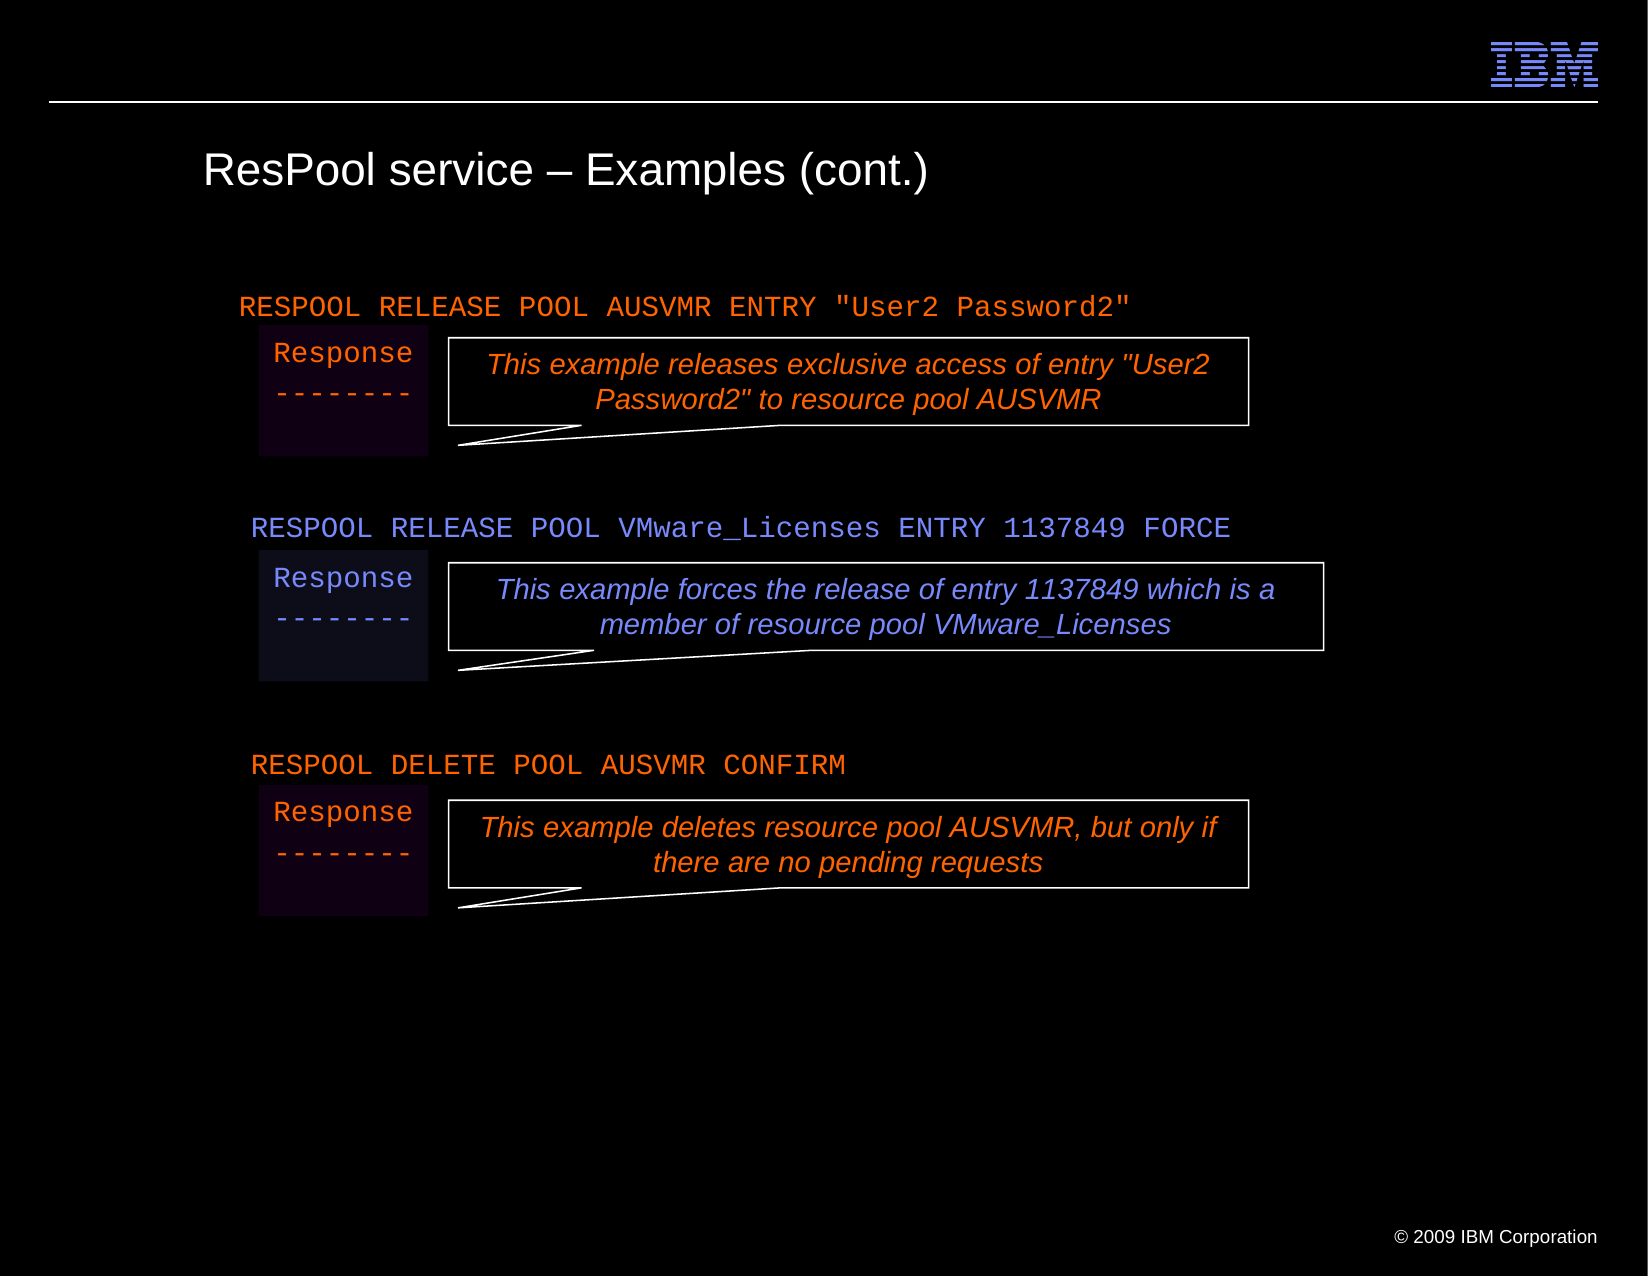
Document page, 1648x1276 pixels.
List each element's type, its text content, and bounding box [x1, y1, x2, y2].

text_box Response -------- [258, 325, 429, 457]
picture [1491, 42, 1598, 87]
text_box RESPOOL DELETE POOL AUSVMR CONFIRM [236, 737, 861, 789]
text_box This example releases exclusive access of entry "User2 Password2" to resource pool AUSVMR [448, 337, 1249, 446]
text_box This example deletes resource pool AUSVMR, but only if there are no pending requests [448, 800, 1249, 908]
text_box Response -------- [258, 789, 429, 917]
text_box Response -------- [258, 551, 429, 682]
text_box RESPOOL RELEASE POOL VMware_Licenses ENTRY 1137849 FORCE [236, 500, 1246, 551]
text_box This example forces the release of entry 1137849 which is a member of resource pool VMware_Licenses [448, 562, 1324, 671]
text_box RESPOOL RELEASE POOL AUSVMR ENTRY "User2 Password2" [239, 287, 1648, 323]
title ResPool service – Examples (cont.) [186, 137, 1648, 231]
